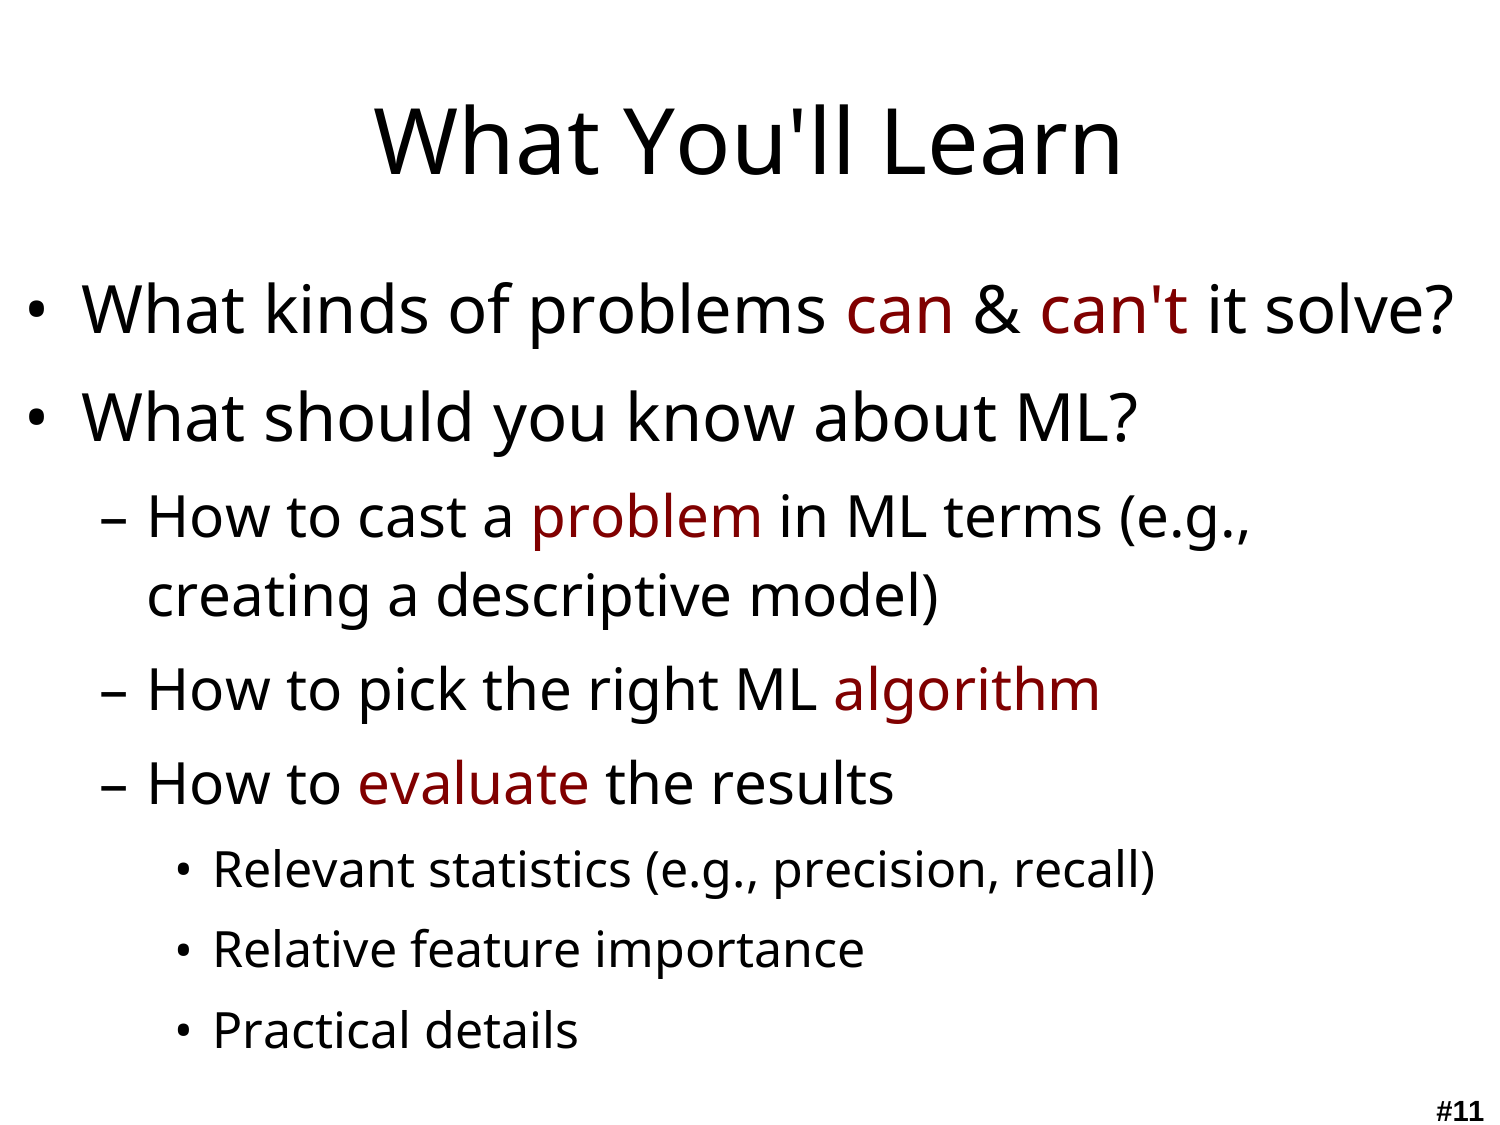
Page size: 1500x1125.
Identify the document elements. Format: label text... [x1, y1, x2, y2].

list What kinds of problems can & can't it solve? What should you know about ML? How to cast a problem in ML terms (e.g., creating a descriptive model) How to pick the right ML algorithm How to evaluate the results Relevant statistics (e.g., precision, recall) Relative feature importance Practical details [24, 262, 1476, 1006]
title What You'll Learn [24, 45, 1476, 233]
